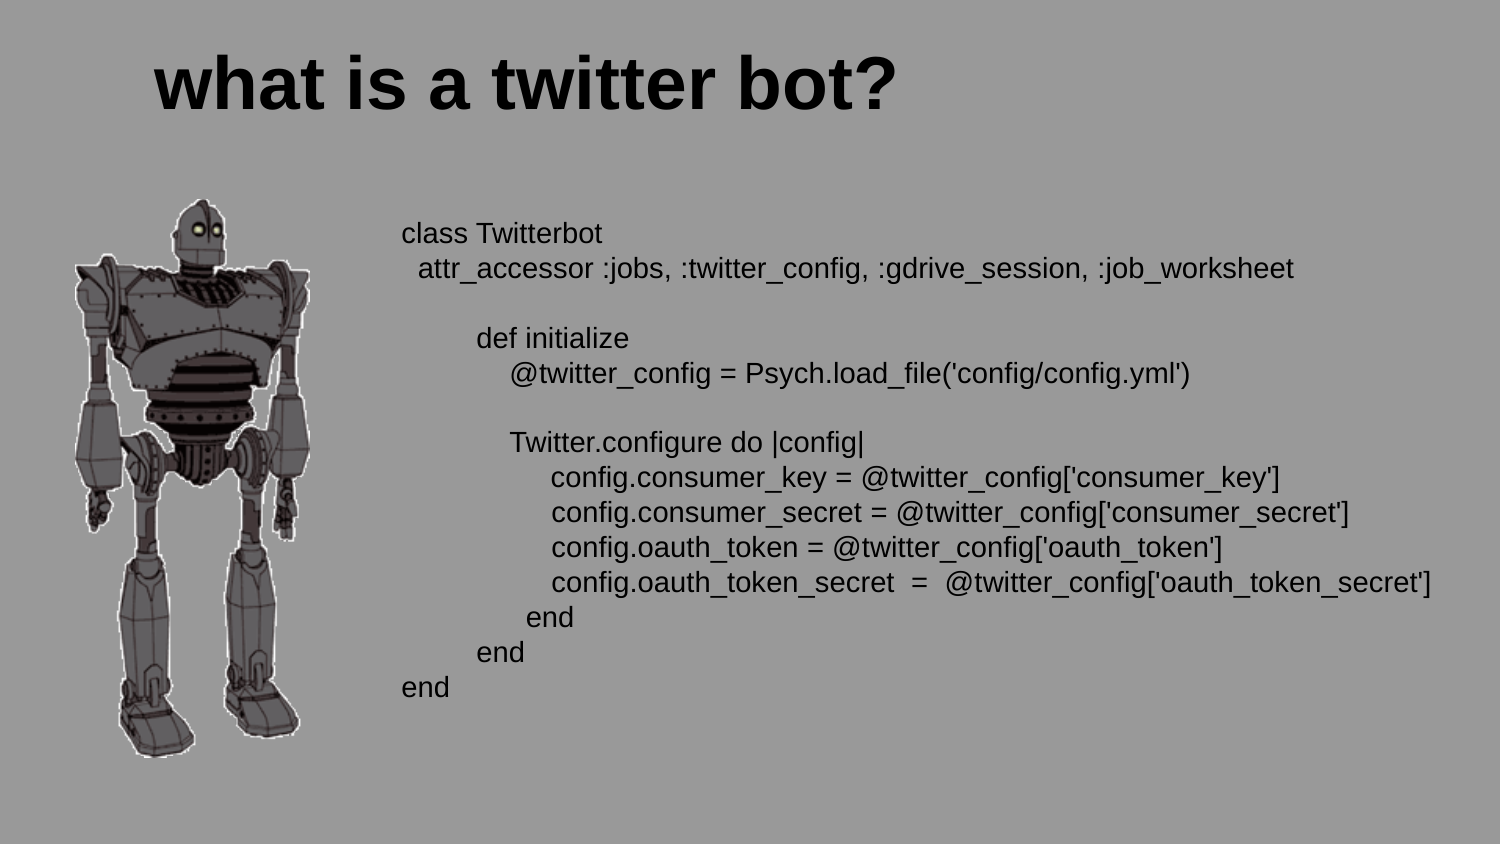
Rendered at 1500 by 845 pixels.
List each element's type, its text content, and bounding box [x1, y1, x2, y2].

picture [75, 199, 310, 758]
text_box class Twitterbot attr_accessor :jobs, :twitter_config, :gdrive_session, :job_worksheet def initialize @twitter_config = Psych.load_file('config/config.yml') Twitter.configure do |config| config.consumer_key = @twitter_config['consumer_key'] config.consumer_secret = @twitter_config['consumer_secret'] config.oauth_token = @twitter_config['oauth_token'] config.oauth_token_secret = @twitter_config['oauth_token_secret'] end end end [386, 199, 1472, 733]
text_box what is a twitter bot? [139, 19, 1191, 136]
